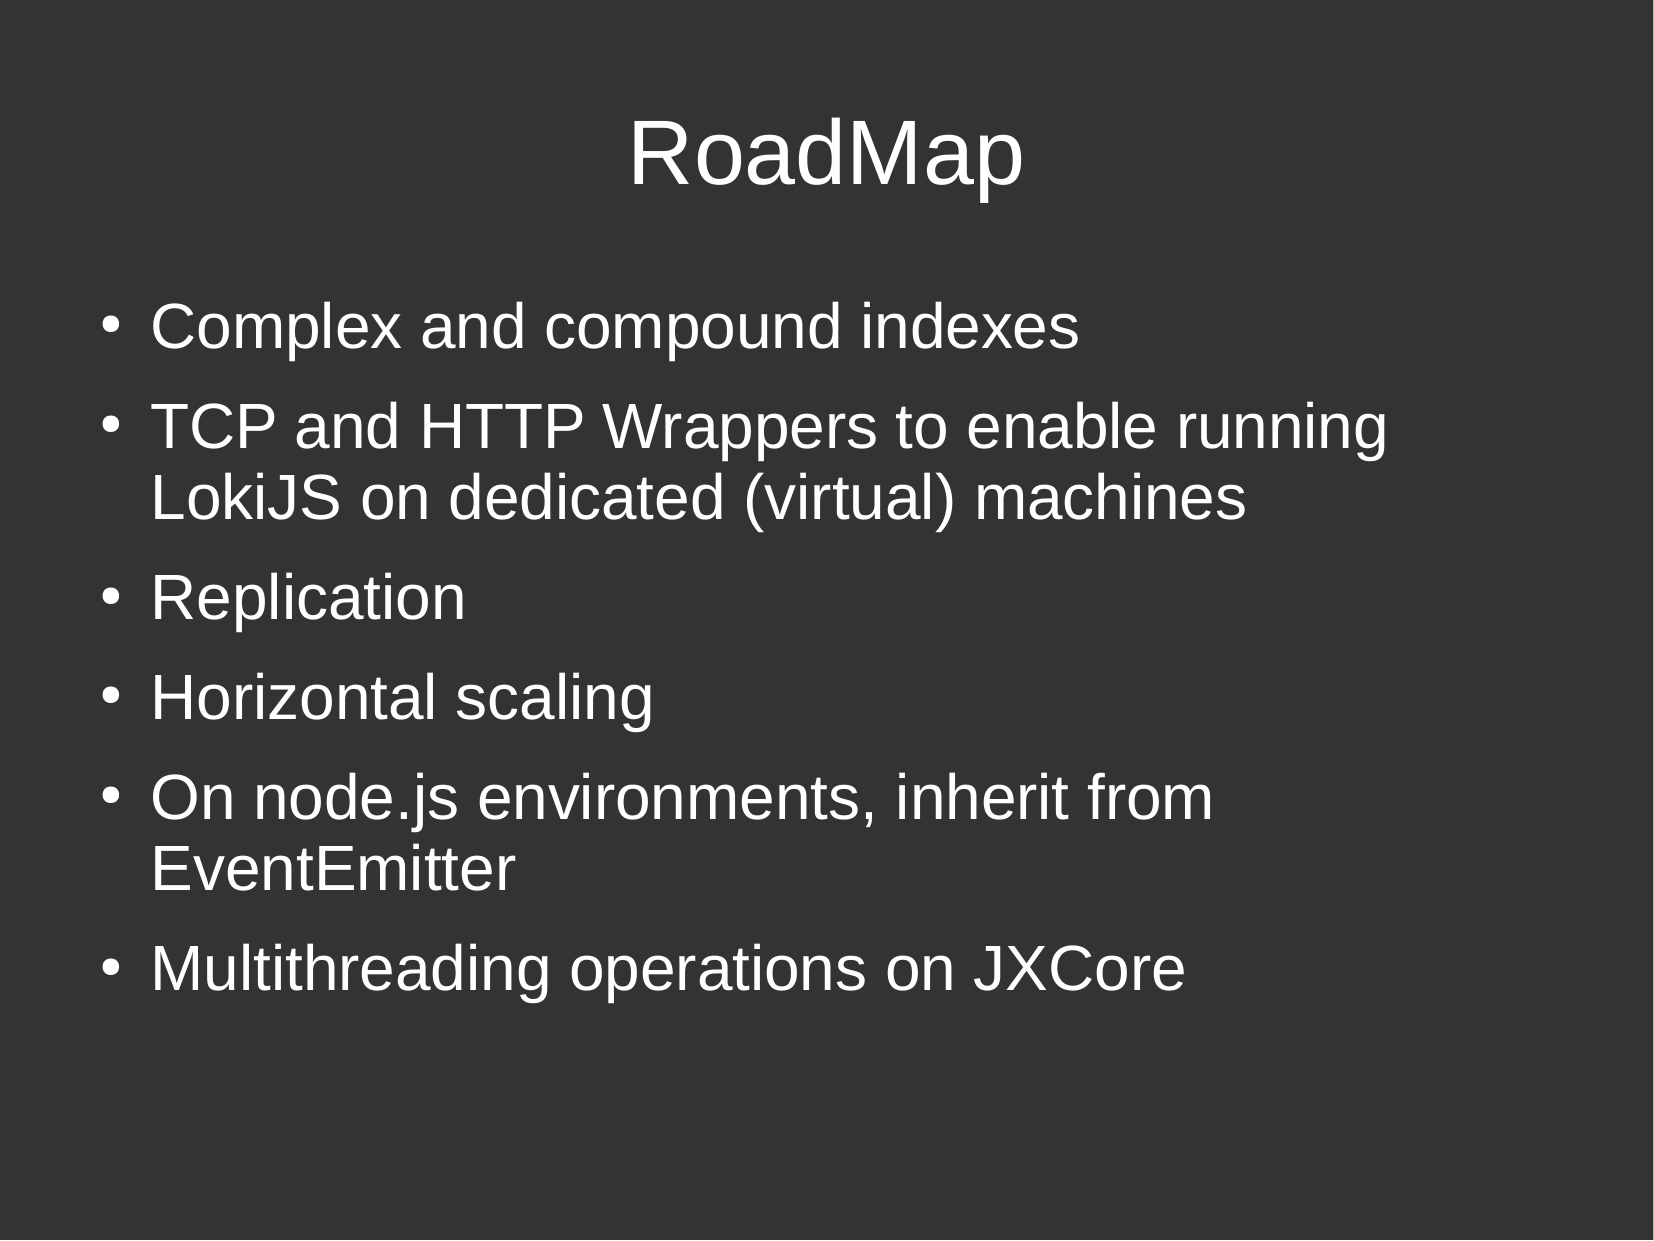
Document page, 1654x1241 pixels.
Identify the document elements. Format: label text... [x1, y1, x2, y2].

title RoadMap [82, 49, 1571, 257]
list Complex and compound indexes TCP and HTTP Wrappers to enable running LokiJS on dedicated (virtual) machines Replication Horizontal scaling On node.js environments, inherit from EventEmitter Multithreading operations on JXCore [82, 290, 1571, 1010]
